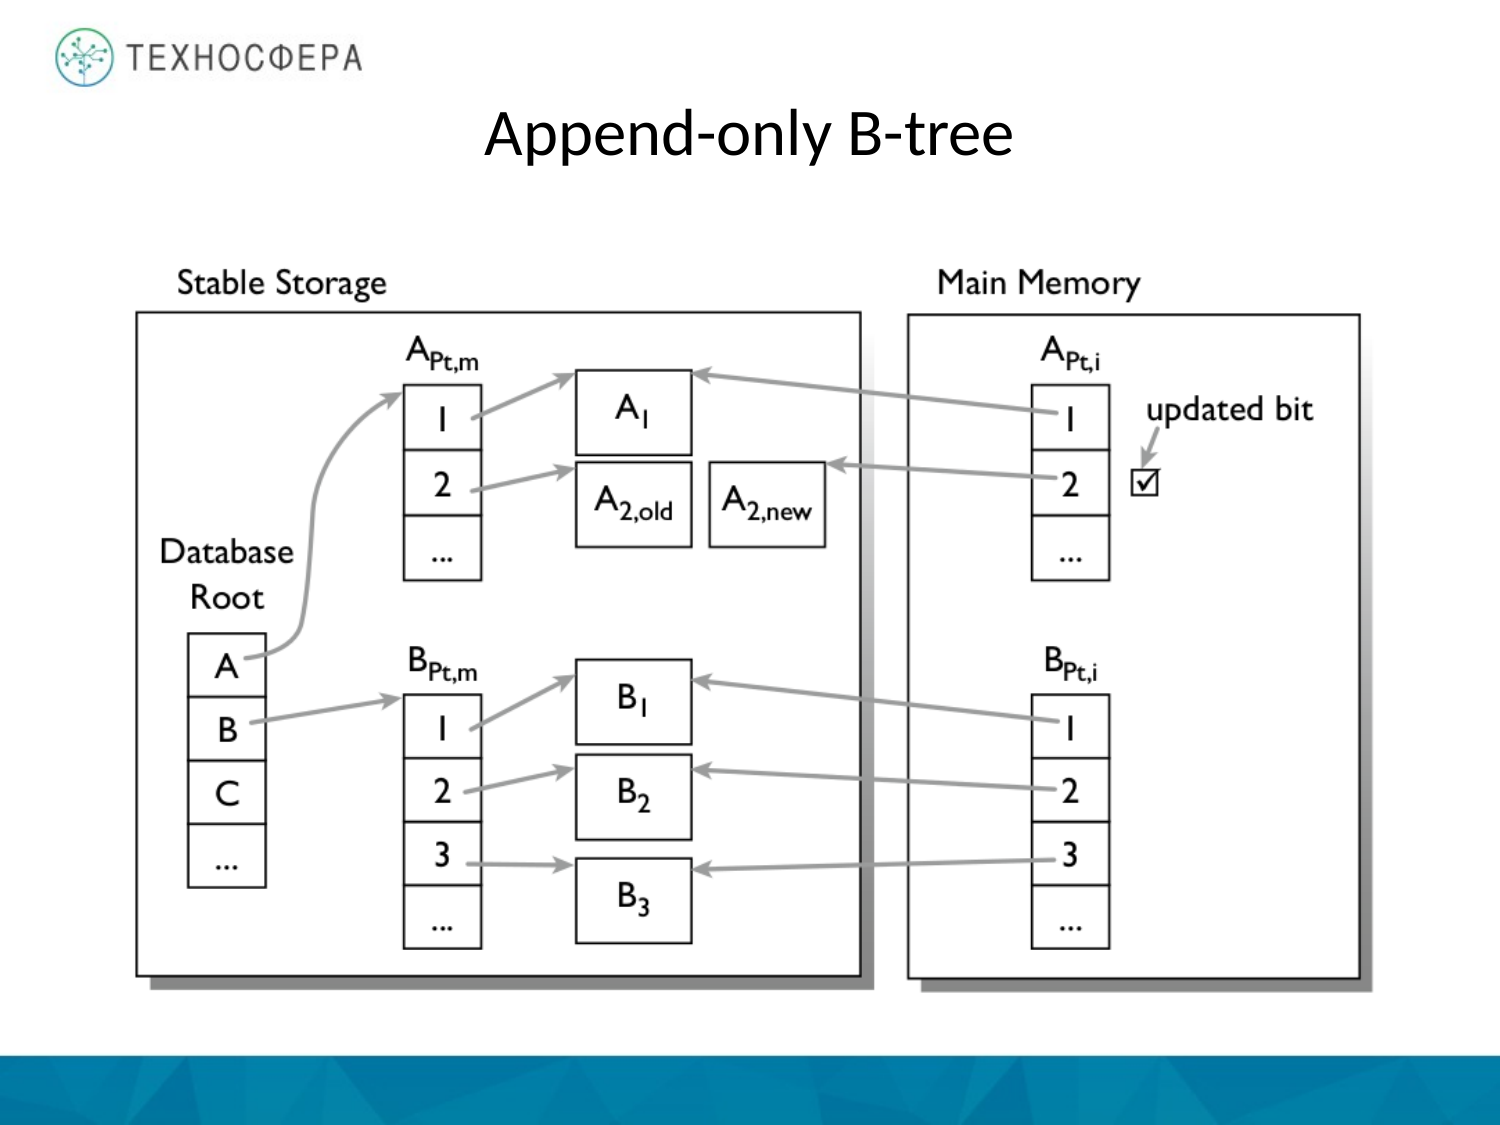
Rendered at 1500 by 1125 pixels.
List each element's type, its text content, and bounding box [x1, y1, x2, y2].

title Append-only B-tree [75, 45, 1425, 233]
picture [0, 0, 1500, 1057]
